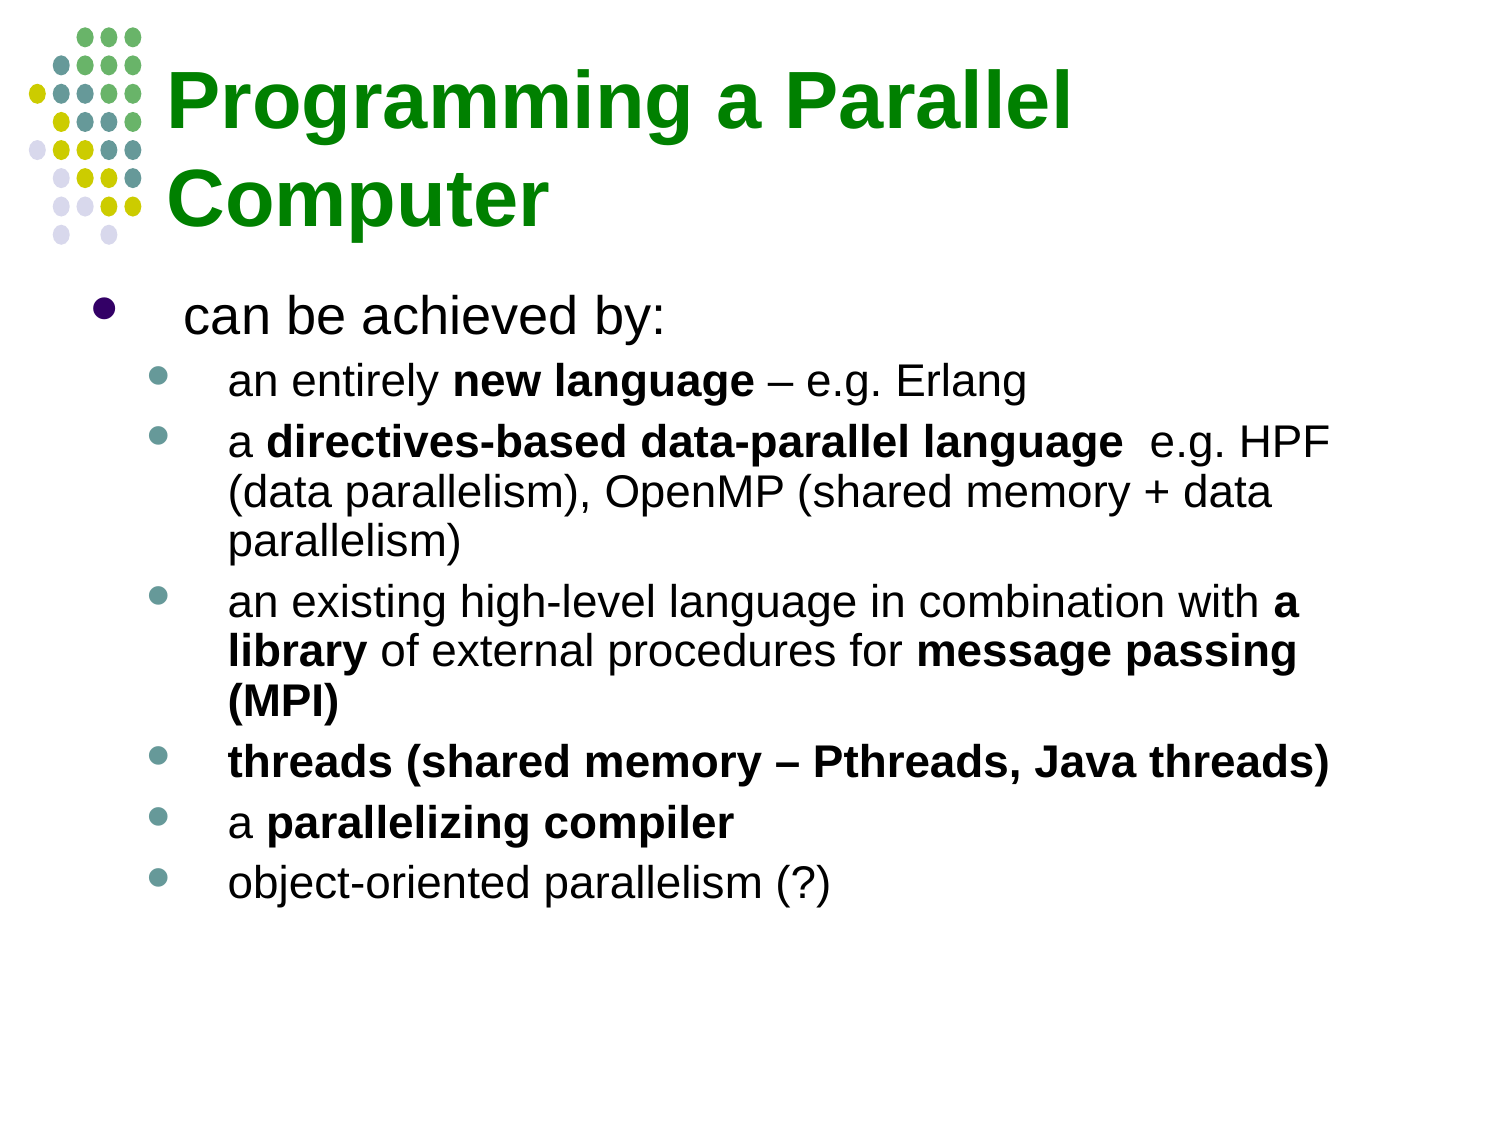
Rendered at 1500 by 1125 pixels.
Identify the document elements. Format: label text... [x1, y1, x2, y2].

list can be achieved by: an entirely new language – e.g. Erlang a directives-based data-parallel language e.g. HPF (data parallelism), OpenMP (shared memory + data parallelism) an existing high-level language in combination with a library of external procedures for message passing (MPI) threads (shared memory – Pthreads, Java threads) a parallelizing compiler object-oriented parallelism (?) [75, 279, 1426, 1004]
title Programming a Parallel Computer [151, 40, 1390, 251]
